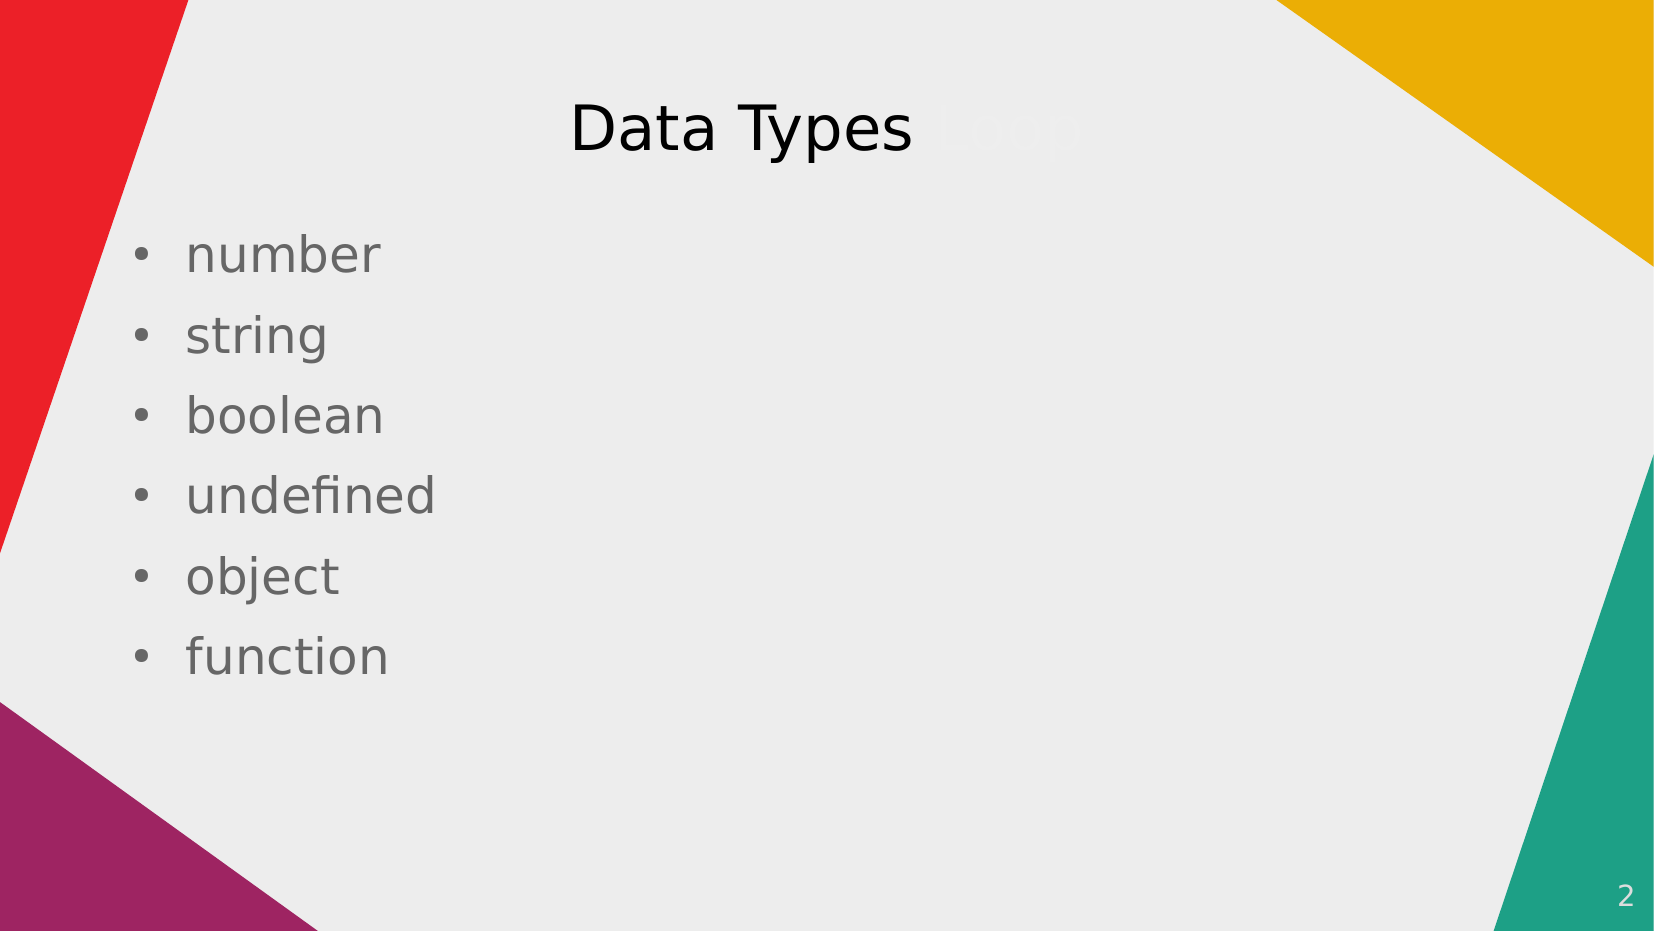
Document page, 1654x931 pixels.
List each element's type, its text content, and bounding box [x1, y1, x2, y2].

list number string boolean undefined object function [114, 226, 1539, 775]
title Data Types Loop [114, 54, 1539, 203]
